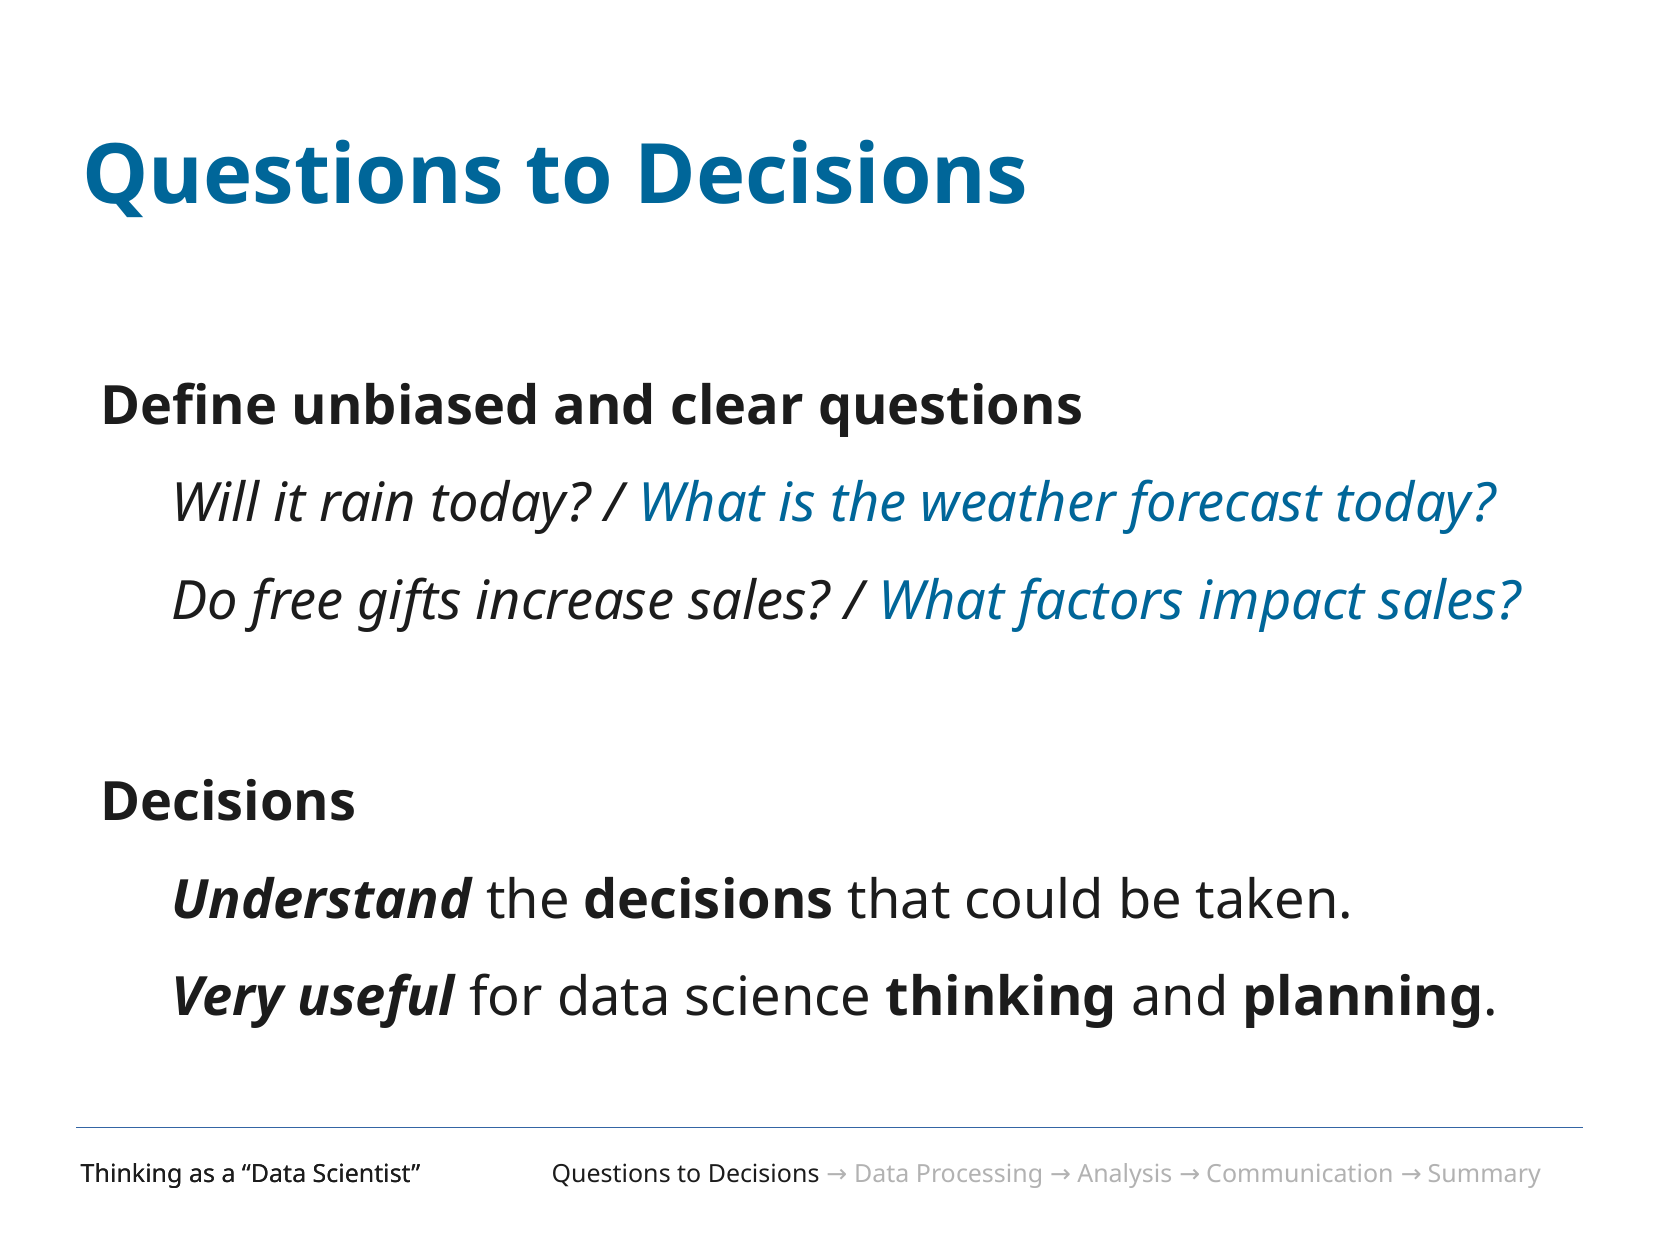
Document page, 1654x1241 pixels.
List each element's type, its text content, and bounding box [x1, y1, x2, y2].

title Questions to Decisions [82, 72, 1571, 271]
list Define unbiased and clear questions Will it rain today? / What is the weather forecast today? Do free gifts increase sales? / What factors impact sales? Decisions Understand the decisions that could be taken. Very useful for data science thinking and planning. [82, 366, 1571, 1058]
text_box Questions to Decisions → Data Processing → Analysis → Communication → Summary [586, 1148, 1587, 1225]
text_box Thinking as a “Data Scientist” [65, 1148, 586, 1225]
